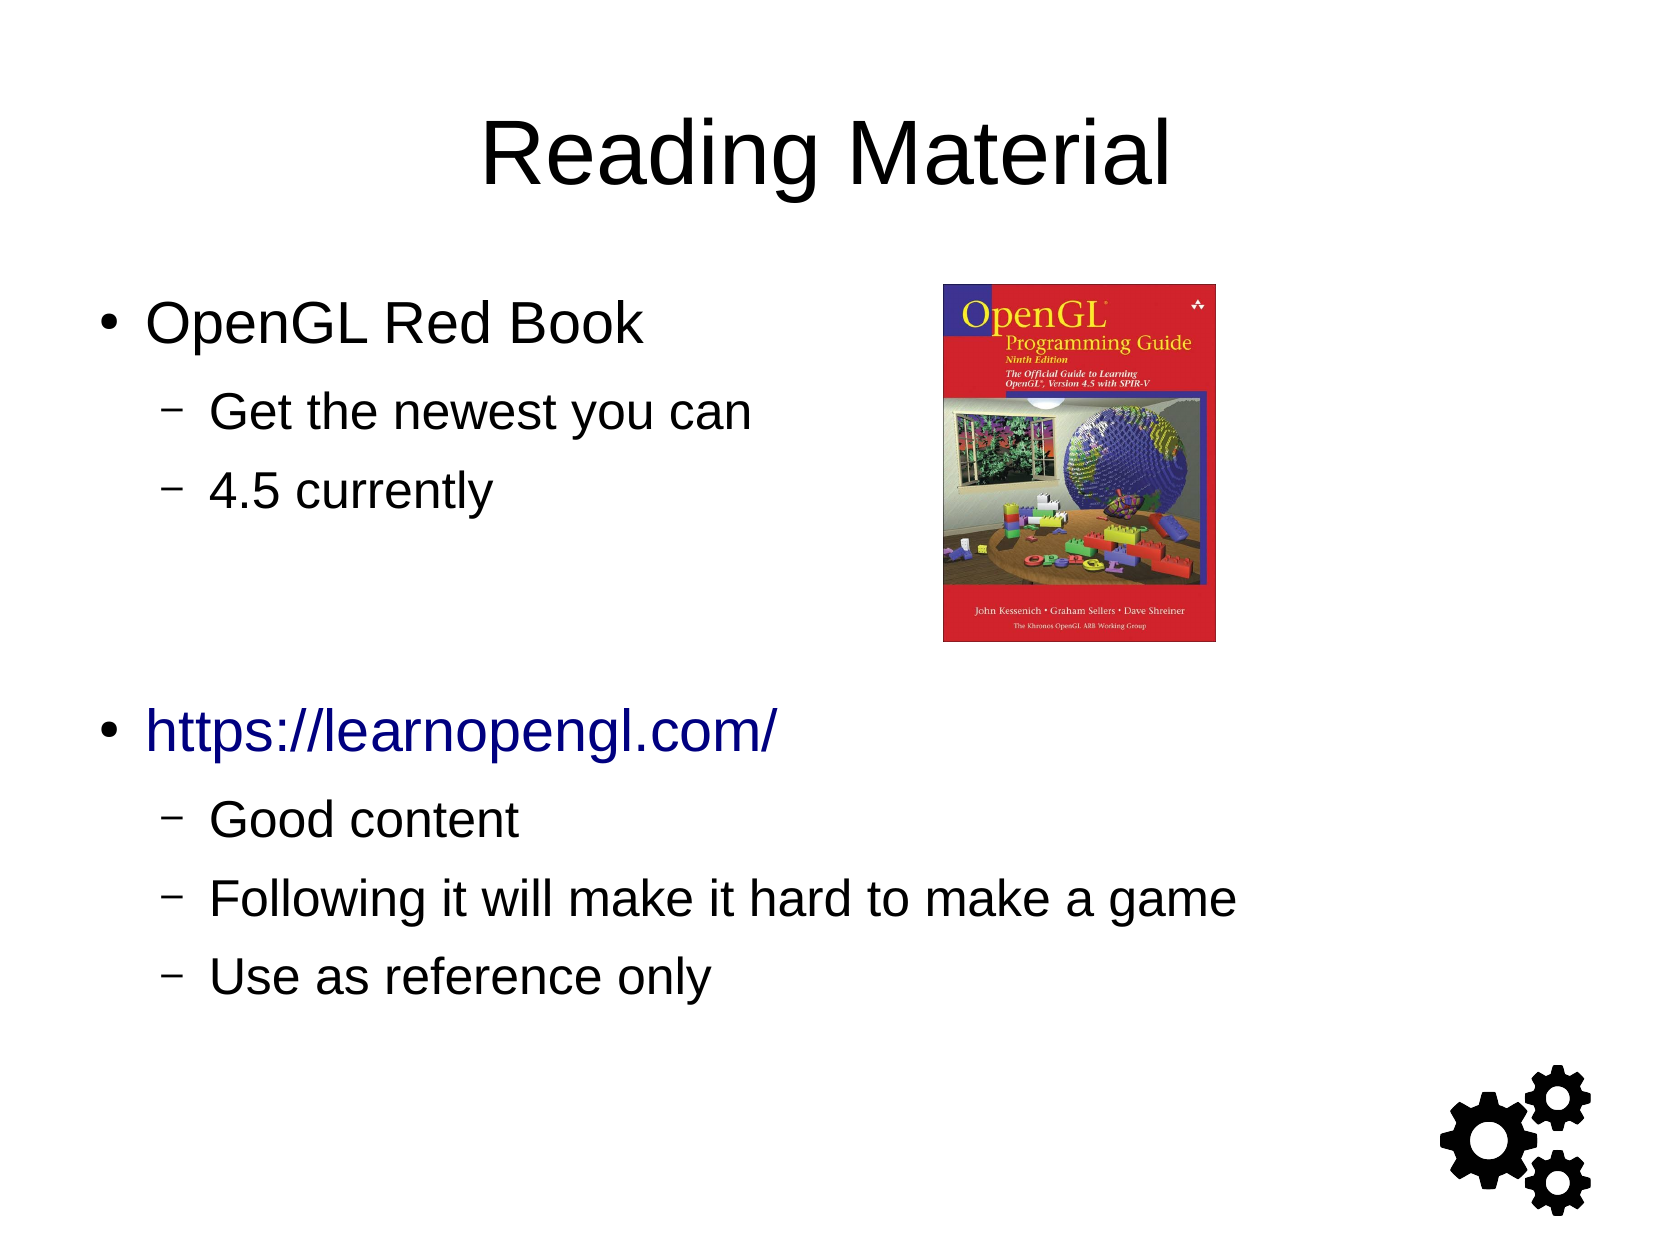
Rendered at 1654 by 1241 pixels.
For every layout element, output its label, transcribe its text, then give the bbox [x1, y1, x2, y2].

picture [943, 284, 1216, 642]
title Reading Material [82, 49, 1571, 257]
picture [1440, 1065, 1591, 1216]
list OpenGL Red Book Get the newest you can 4.5 currently https://learnopengl.com/ Good content Following it will make it hard to make a game Use as reference only [82, 290, 1571, 1010]
